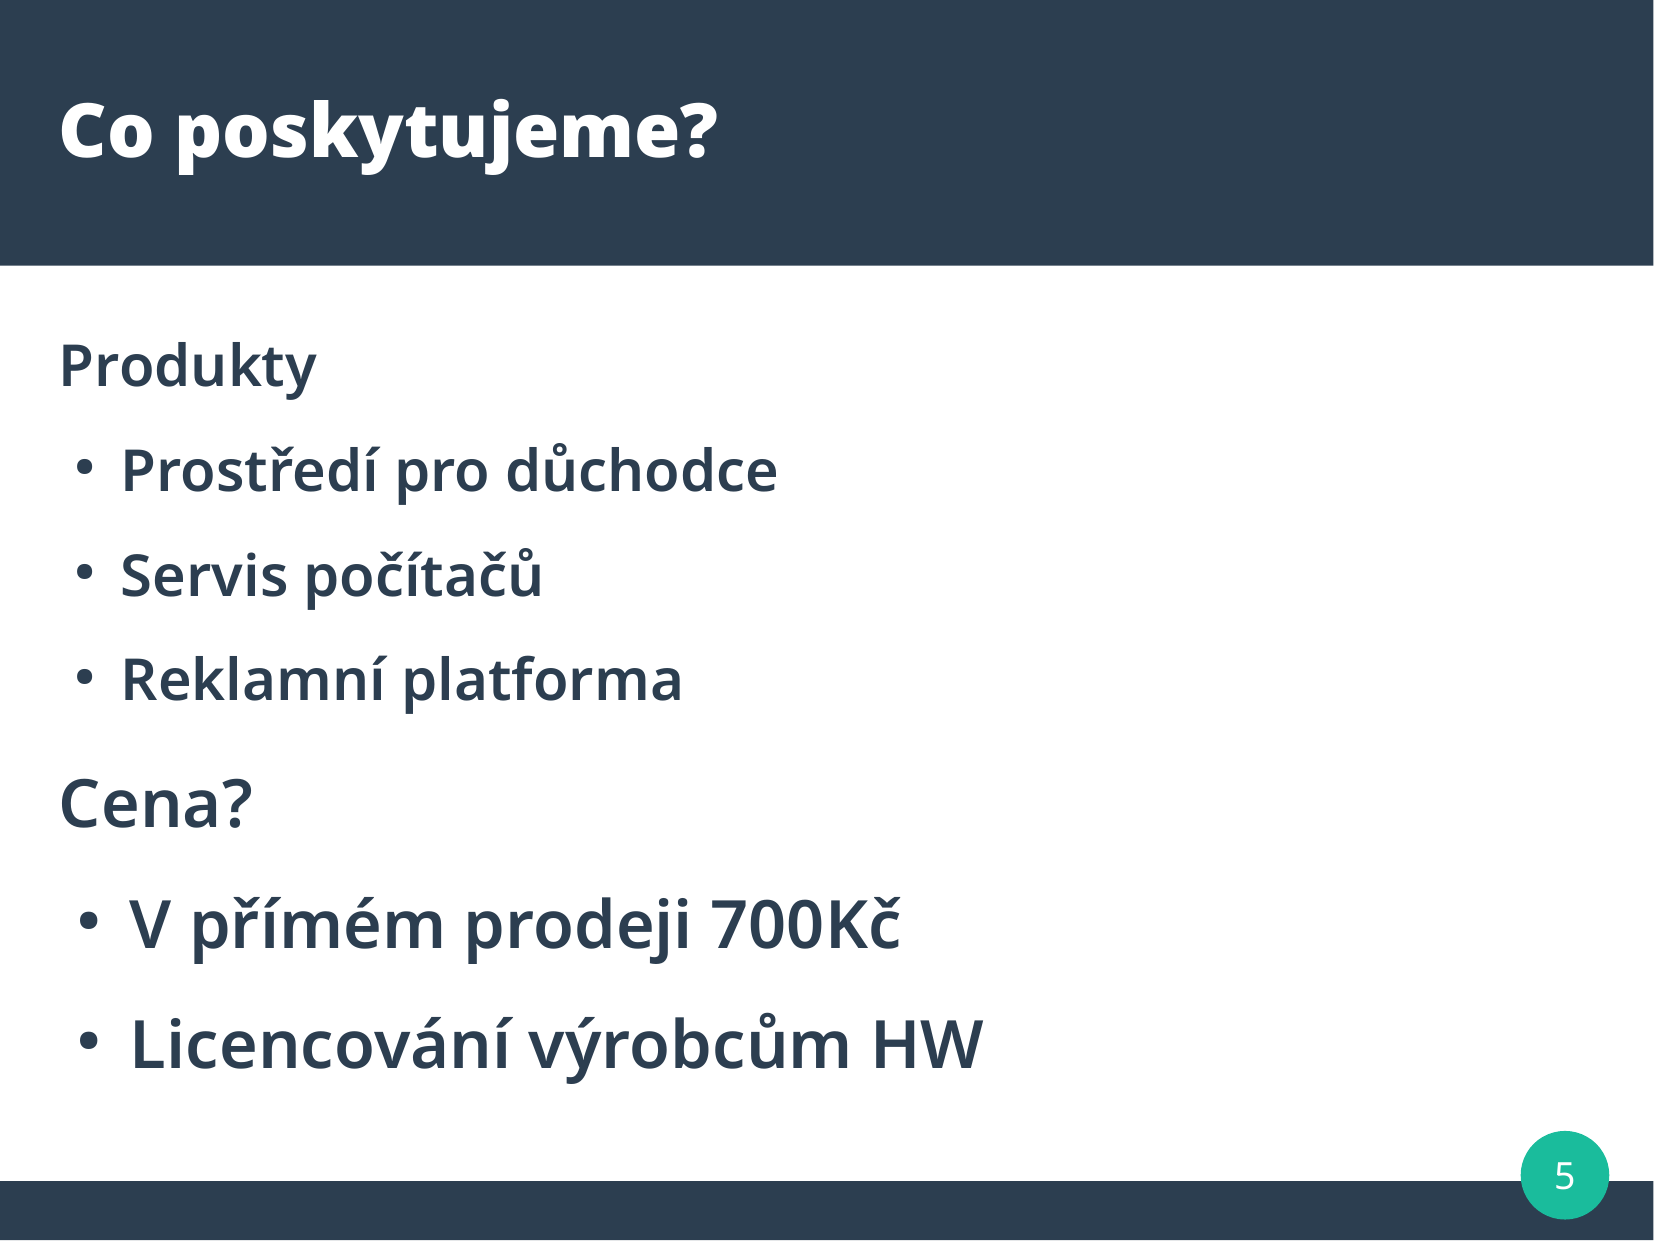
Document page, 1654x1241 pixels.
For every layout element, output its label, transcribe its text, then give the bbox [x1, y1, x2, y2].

list Produkty Prostředí pro důchodce Servis počítačů Reklamní platforma [59, 324, 1595, 720]
list Cena? V přímém prodeji 700Kč Licencování výrobcům HW [59, 756, 1595, 1151]
title Co poskytujeme? [59, 49, 1595, 207]
